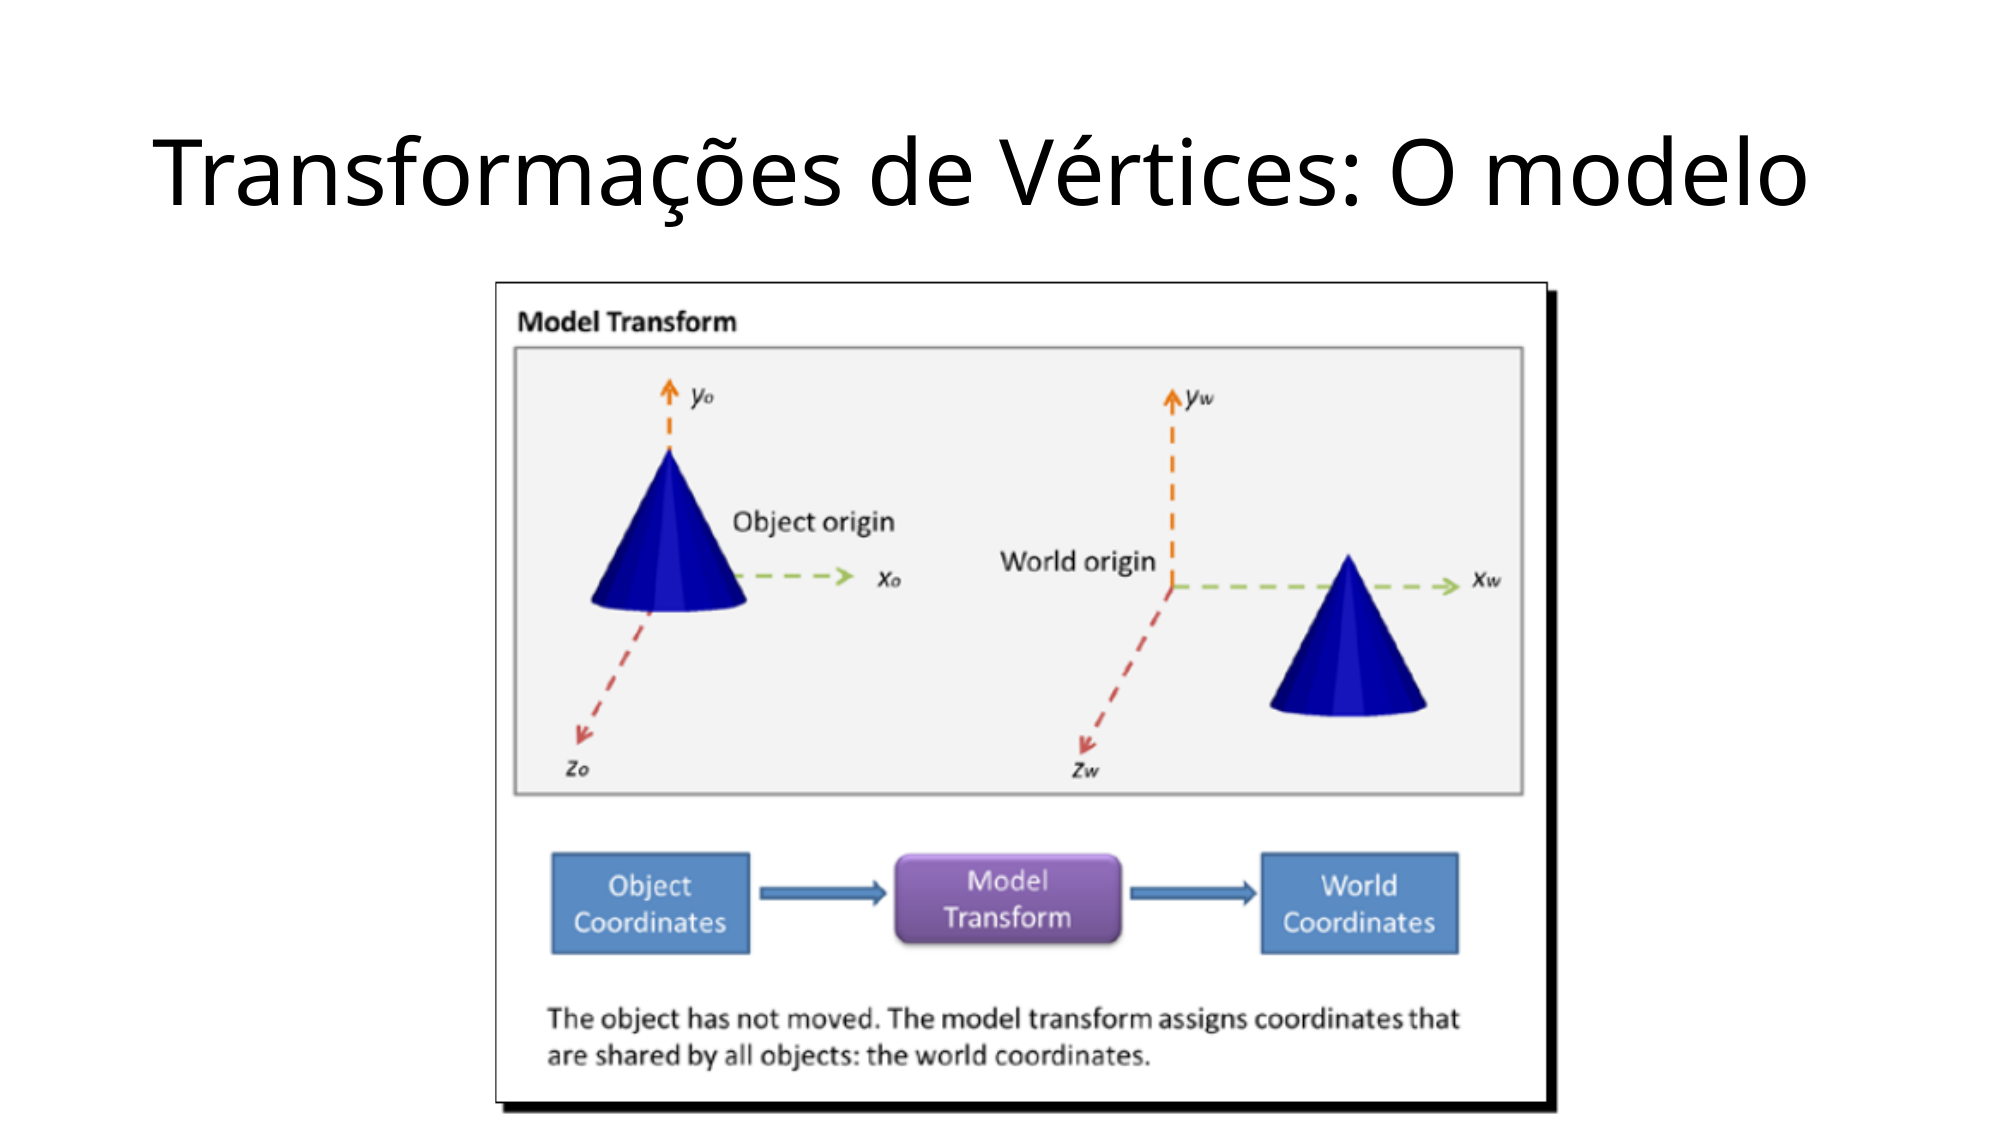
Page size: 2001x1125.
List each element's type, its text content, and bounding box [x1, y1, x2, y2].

title Transformações de Vértices: O modelo [137, 59, 1863, 278]
picture [495, 277, 1560, 1117]
